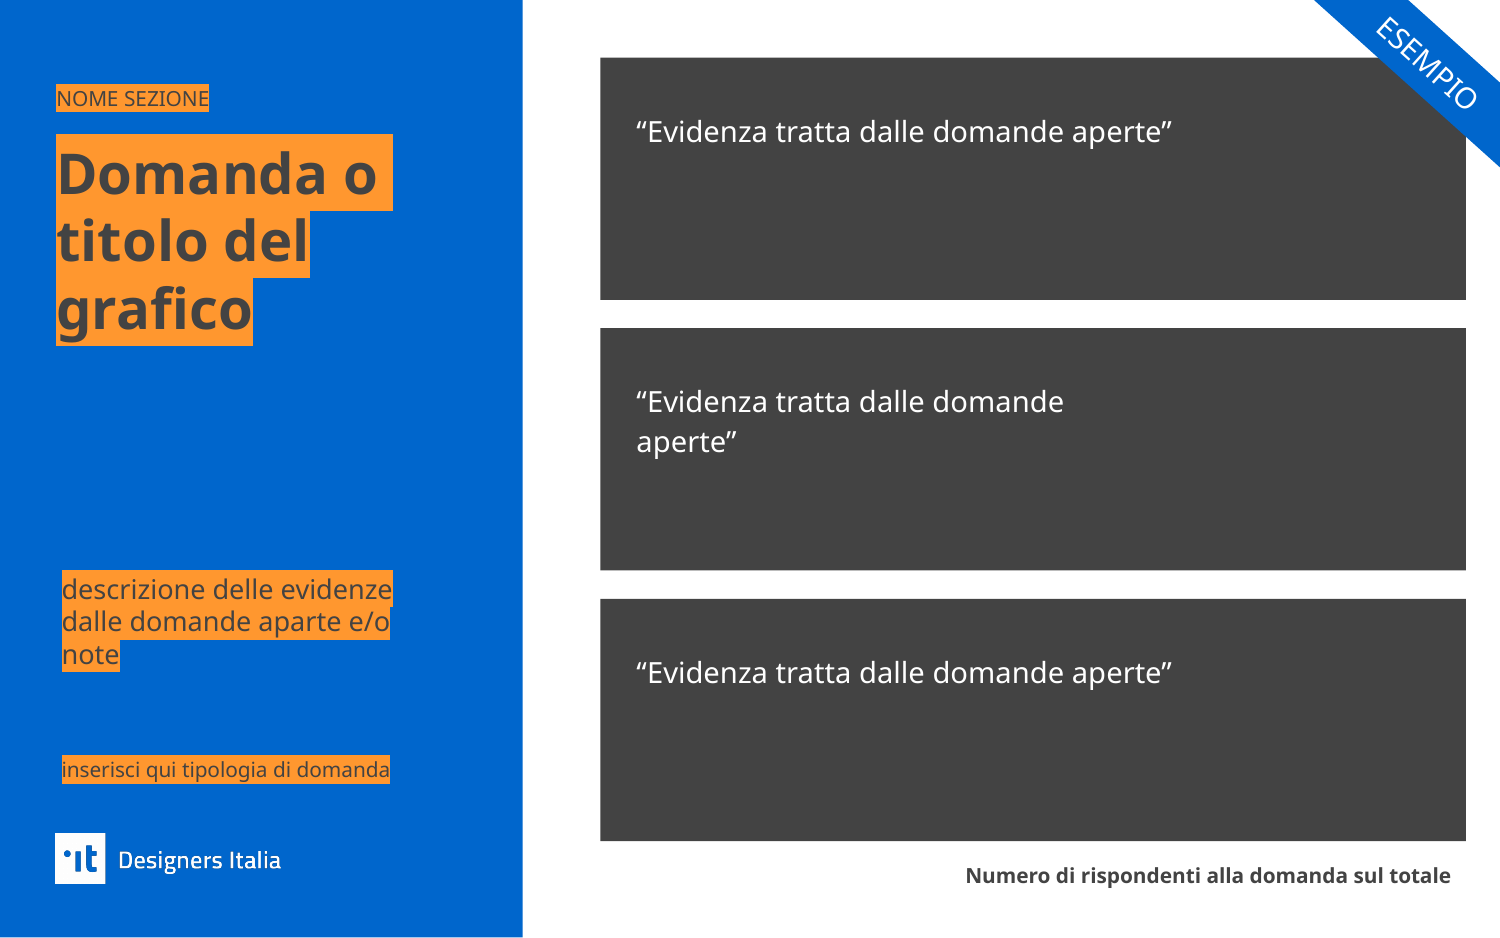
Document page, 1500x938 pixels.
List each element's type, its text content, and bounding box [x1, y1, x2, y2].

text_box Numero di rispondenti alla domanda sul totale [854, 847, 1466, 917]
text_box inserisci qui tipologia di domanda [46, 741, 458, 811]
text_box descrizione delle evidenze dalle domande aparte e/o note [46, 557, 458, 627]
text_box [600, 328, 1466, 571]
text_box ESEMPIO [1348, 0, 1500, 139]
text_box “Evidenza tratta dalle domande aperte” [621, 634, 1220, 793]
text_box [1396, 0, 1500, 94]
text_box [0, 0, 523, 938]
picture [55, 833, 294, 884]
text_box [600, 0, 1500, 300]
text_box [600, 598, 1466, 842]
text_box NOME SEZIONE [41, 72, 463, 124]
text_box Domanda o titolo del grafico [41, 123, 489, 427]
text_box “Evidenza tratta dalle domande aperte” [621, 363, 1187, 522]
text_box “Evidenza tratta dalle domande aperte” [621, 92, 1242, 251]
